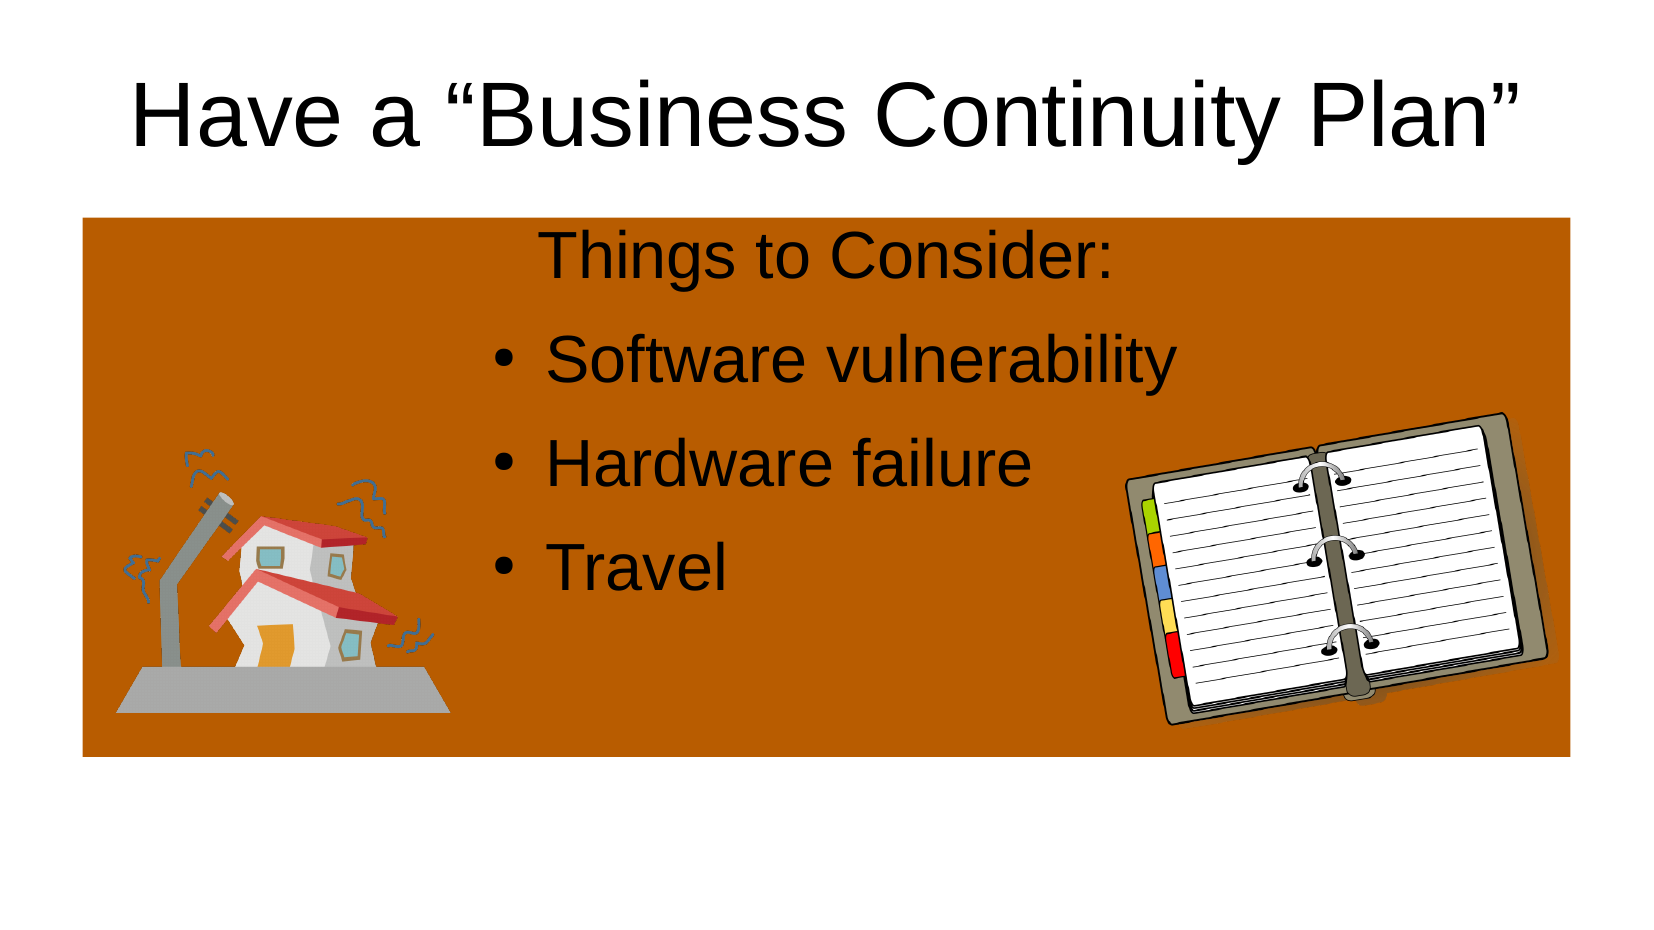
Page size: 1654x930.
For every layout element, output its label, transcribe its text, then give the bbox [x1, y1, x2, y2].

picture [1125, 412, 1559, 730]
picture [115, 449, 451, 713]
title Have a “Business Continuity Plan” [82, 37, 1571, 193]
list Things to Consider: Software vulnerability Hardware failure Travel [82, 217, 1571, 757]
